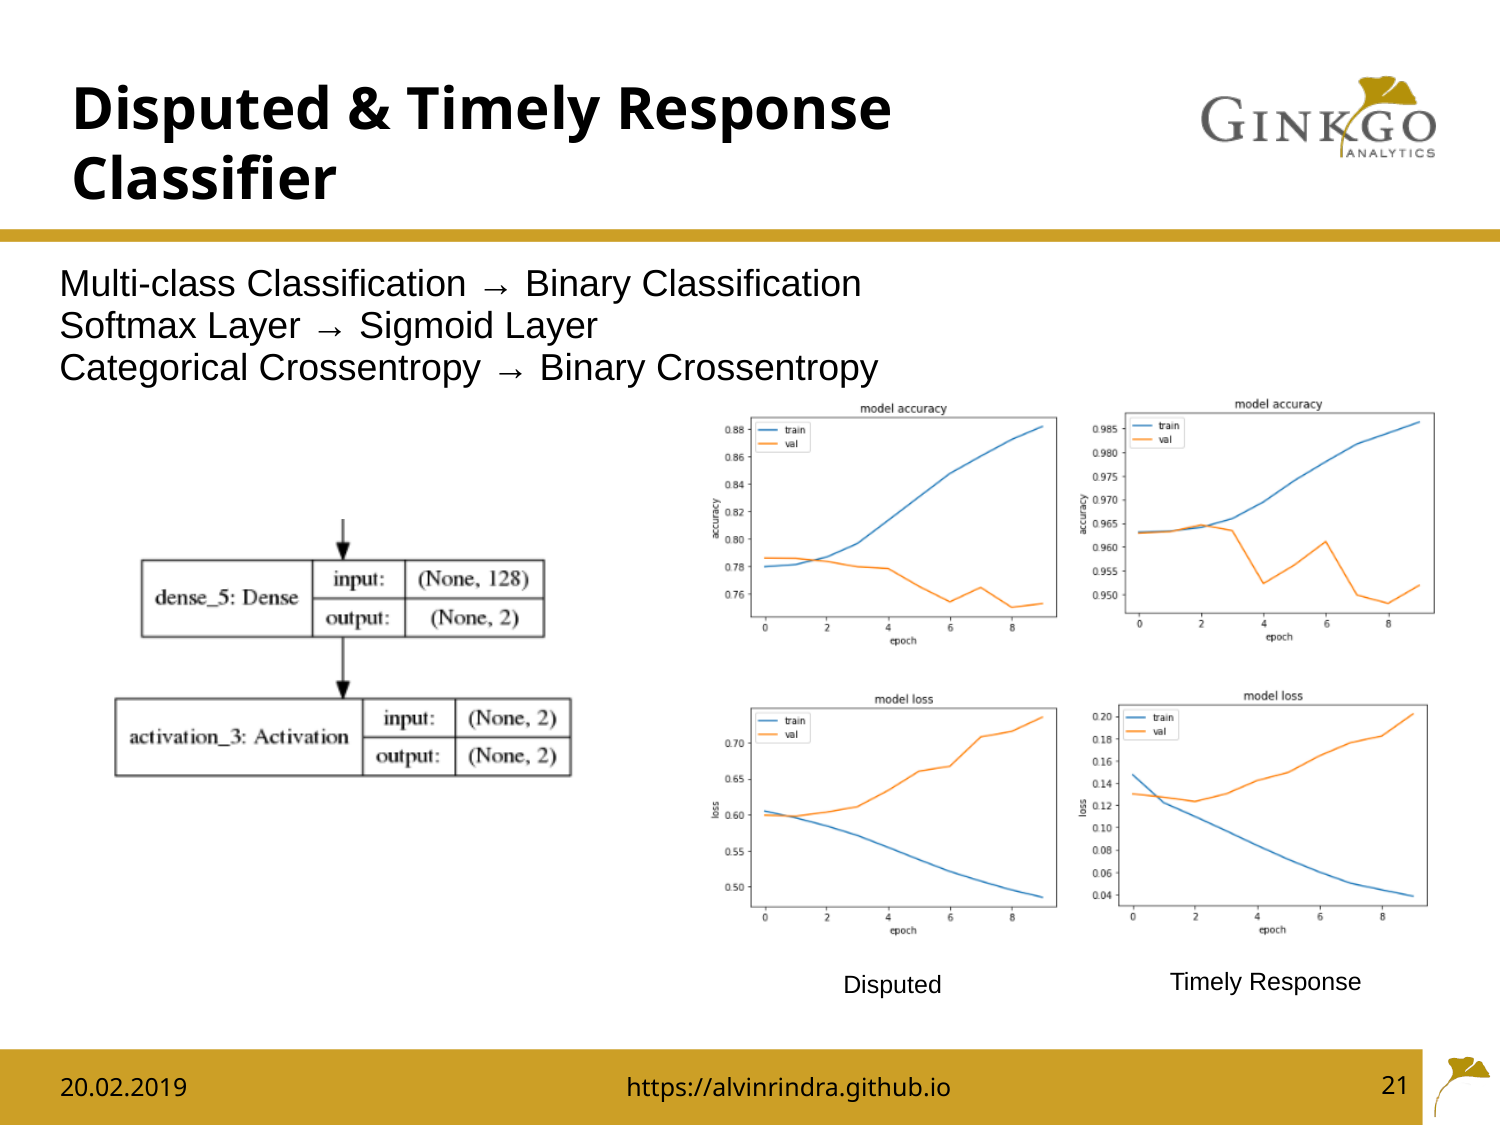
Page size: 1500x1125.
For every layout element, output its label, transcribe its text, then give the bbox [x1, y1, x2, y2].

list [60, 564, 1425, 1081]
text_box <number> [1196, 1056, 1425, 1117]
list Disputed & Timely Response Classifier [71, 71, 1066, 254]
text_box https://alvinrindra.github.io [266, 1056, 993, 1117]
text_box Disputed [828, 963, 1036, 1021]
picture [0, 0, 1500, 1125]
text_box Timely Response [1155, 960, 1396, 1031]
text_box 20.02.2019 [60, 1056, 266, 1117]
text_box Multi-class Classification → Binary Classification Softmax Layer → Sigmoid Layer Categorical Crossentropy → Binary Crossentropy [44, 254, 1500, 564]
